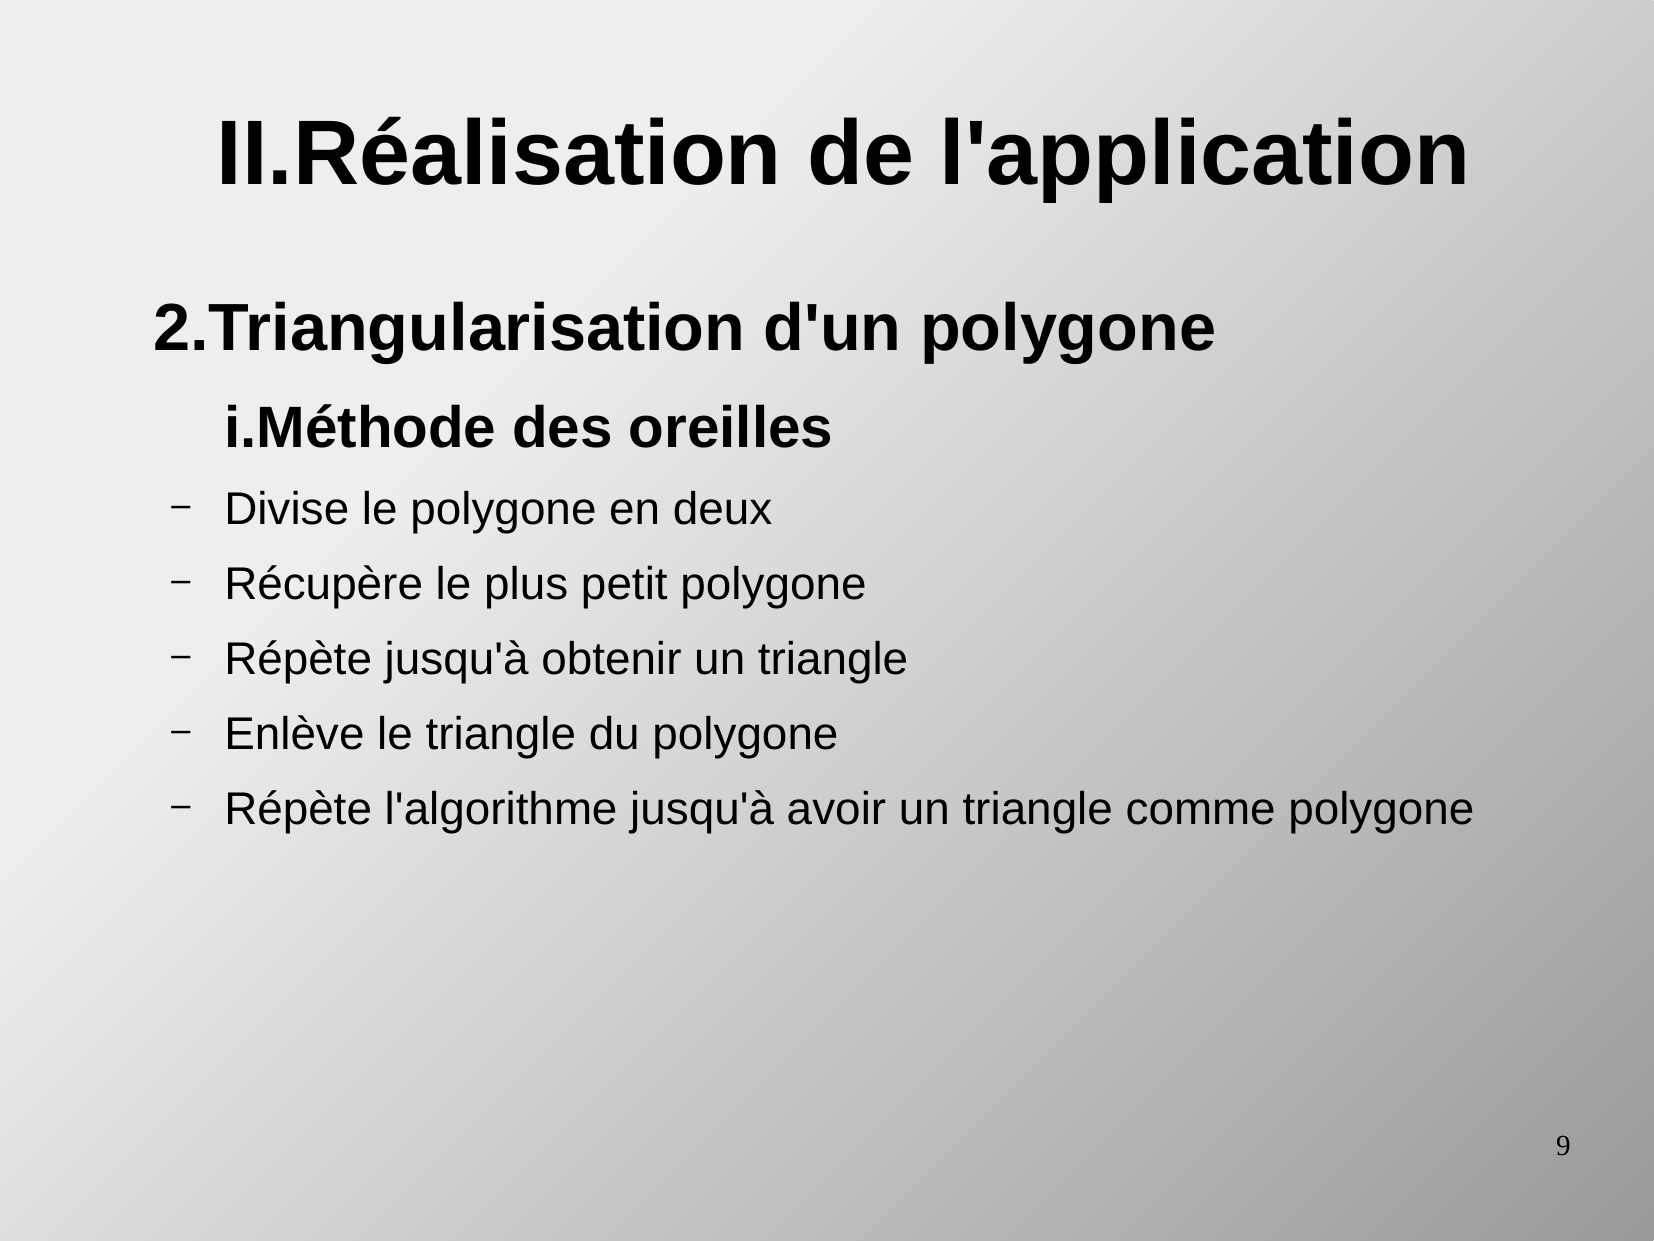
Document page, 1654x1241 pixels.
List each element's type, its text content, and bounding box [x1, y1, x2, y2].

list 2.Triangularisation d'un polygone i.Méthode des oreilles Divise le polygone en deux Récupère le plus petit polygone Répète jusqu'à obtenir un triangle Enlève le triangle du polygone Répète l'algorithme jusqu'à avoir un triangle comme polygone [82, 290, 1571, 1109]
title II.Réalisation de l'application [82, 49, 1571, 257]
